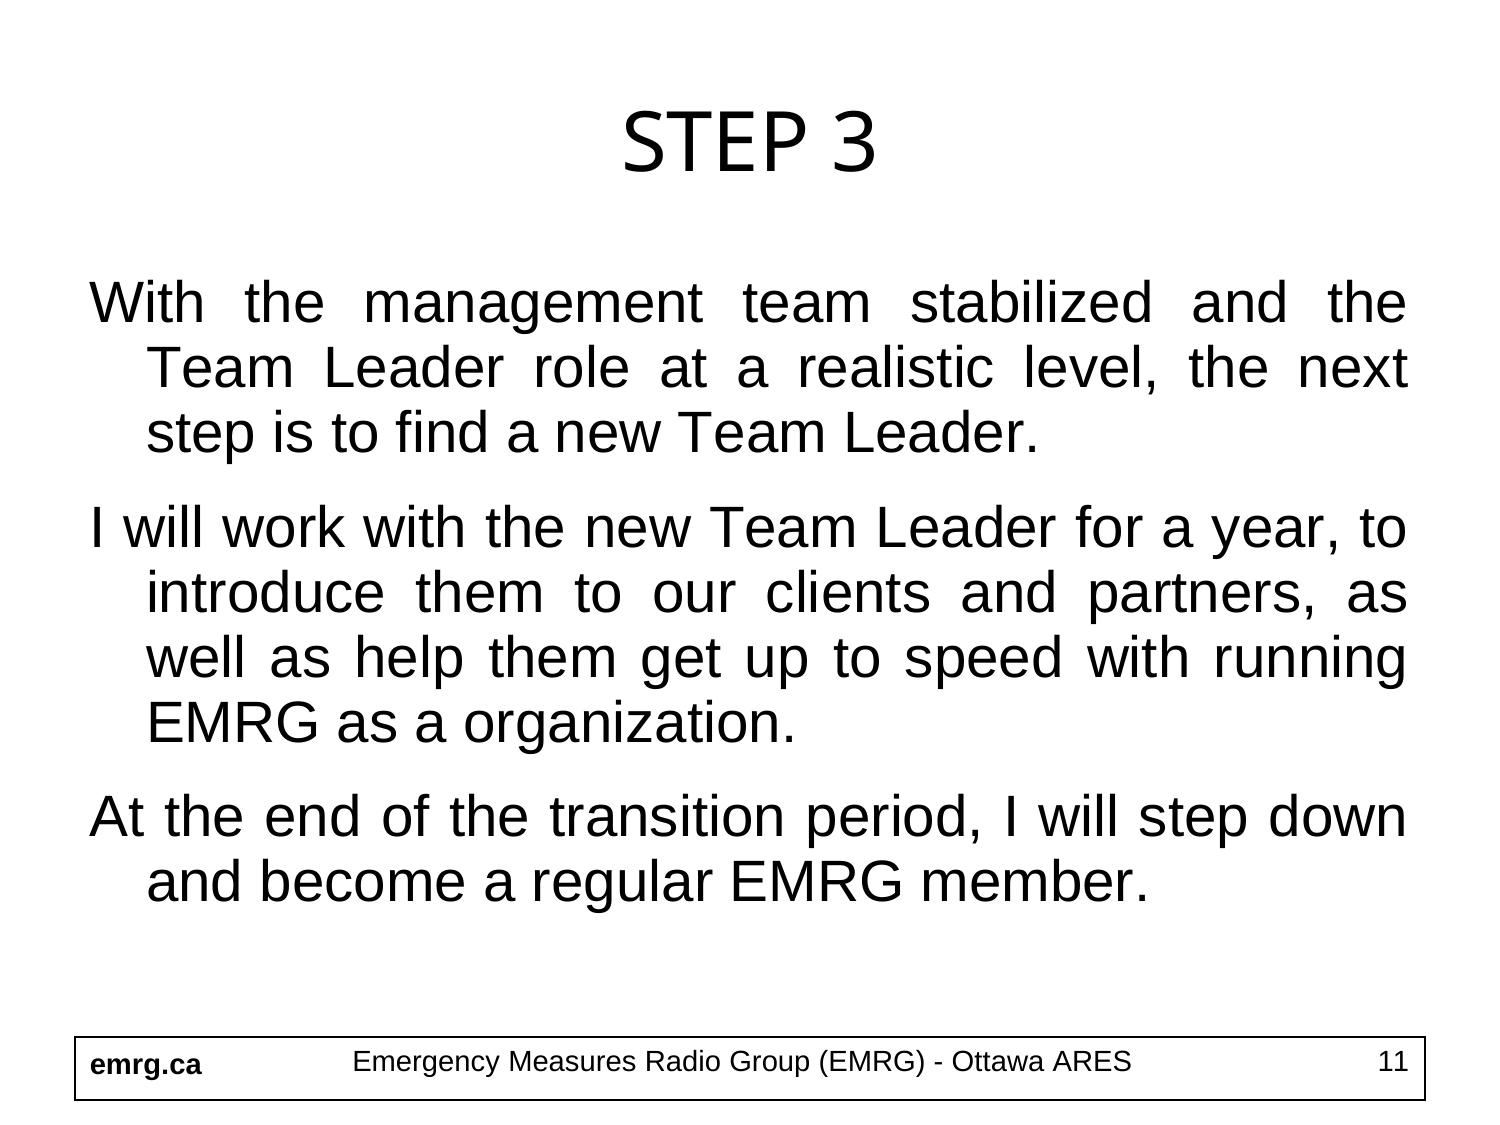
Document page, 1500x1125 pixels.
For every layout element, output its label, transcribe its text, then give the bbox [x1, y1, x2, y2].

list With the management team stabilized and the Team Leader role at a realistic level, the next step is to find a new Team Leader. I will work with the new Team Leader for a year, to introduce them to our clients and partners, as well as help them get up to speed with running EMRG as a organization. At the end of the transition period, I will step down and become a regular EMRG member. [75, 262, 1426, 1006]
title STEP 3 [75, 45, 1426, 233]
